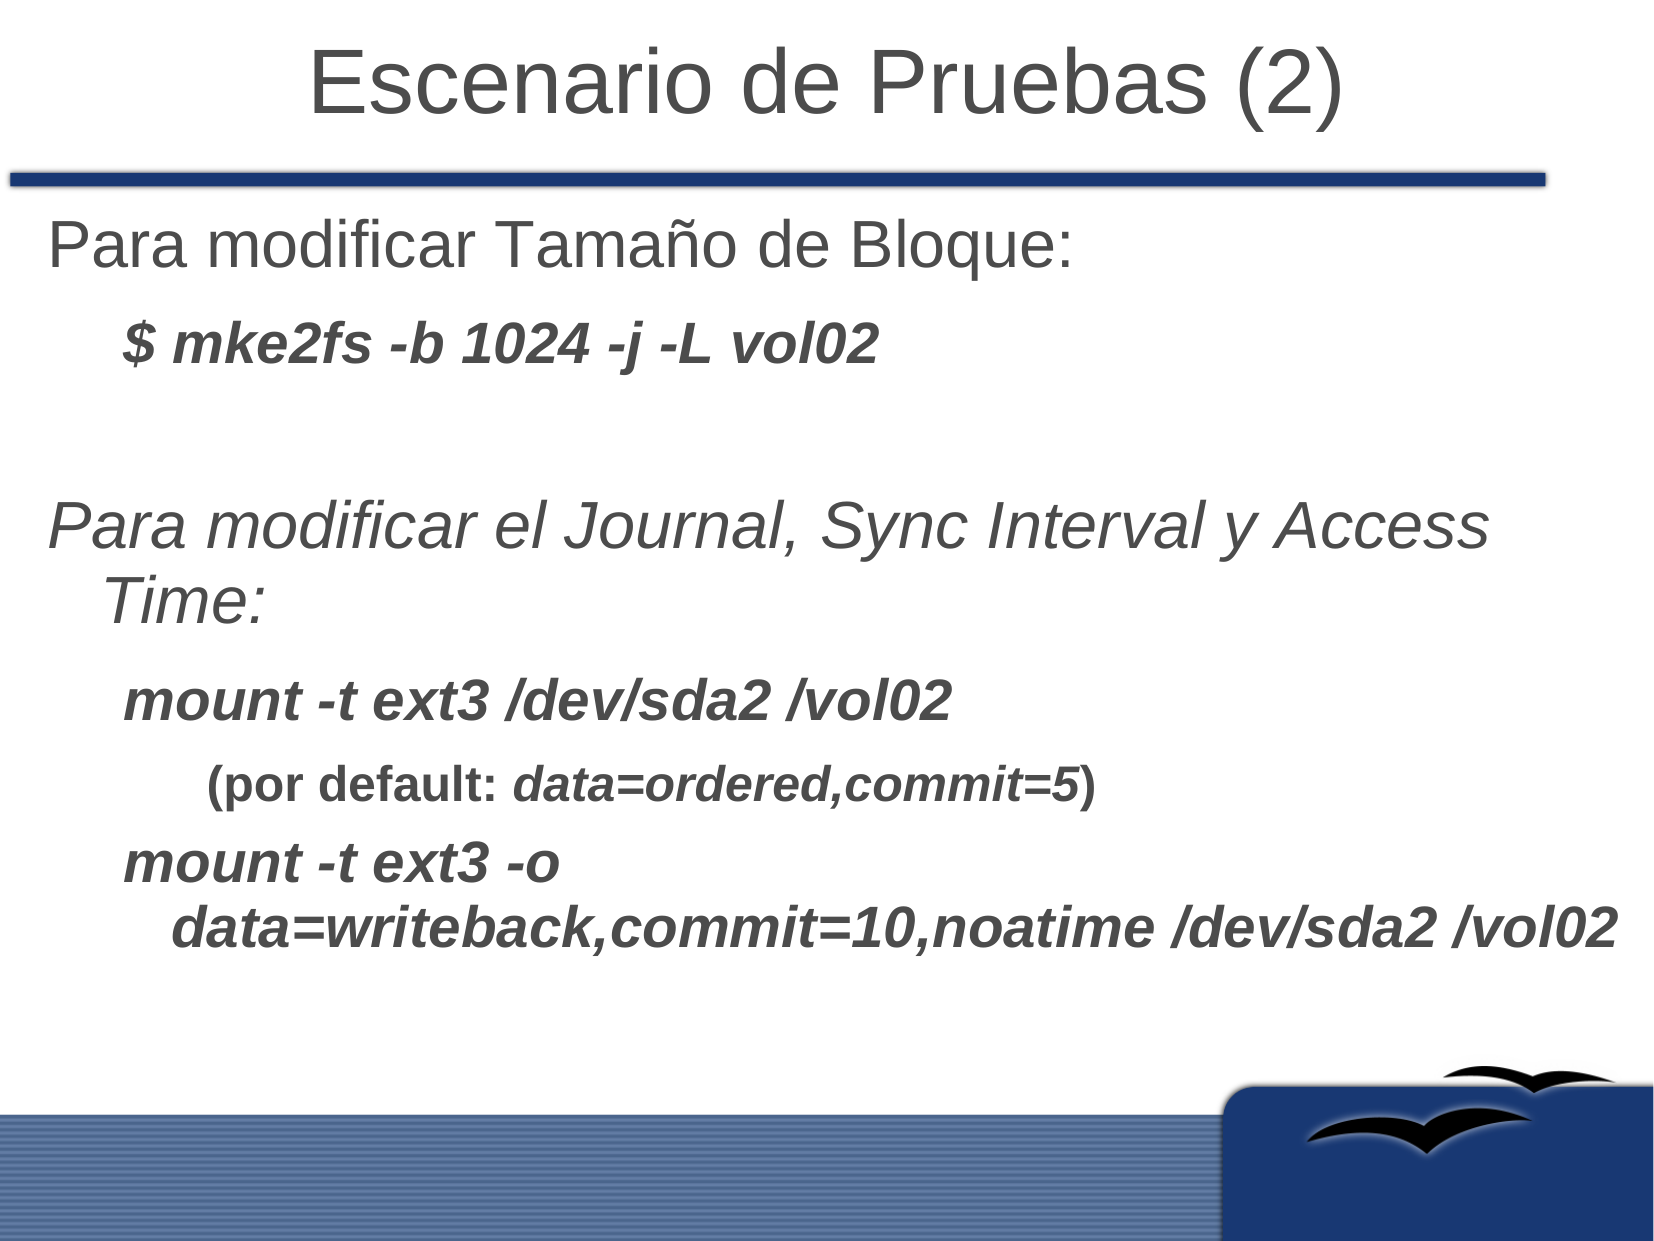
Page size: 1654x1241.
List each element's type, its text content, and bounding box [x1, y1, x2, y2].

title Escenario de Pruebas (2) [121, 0, 1534, 164]
list Para modificar Tamaño de Bloque: $ mke2fs -b 1024 -j -L vol02 Para modificar el Journal, Sync Interval y Access Time: mount -t ext3 /dev/sda2 /vol02 (por default: data=ordered,commit=5) mount -t ext3 -o data=writeback,commit=10,noatime /dev/sda2 /vol02 [29, 206, 1625, 989]
picture [0, 0, 1654, 1241]
